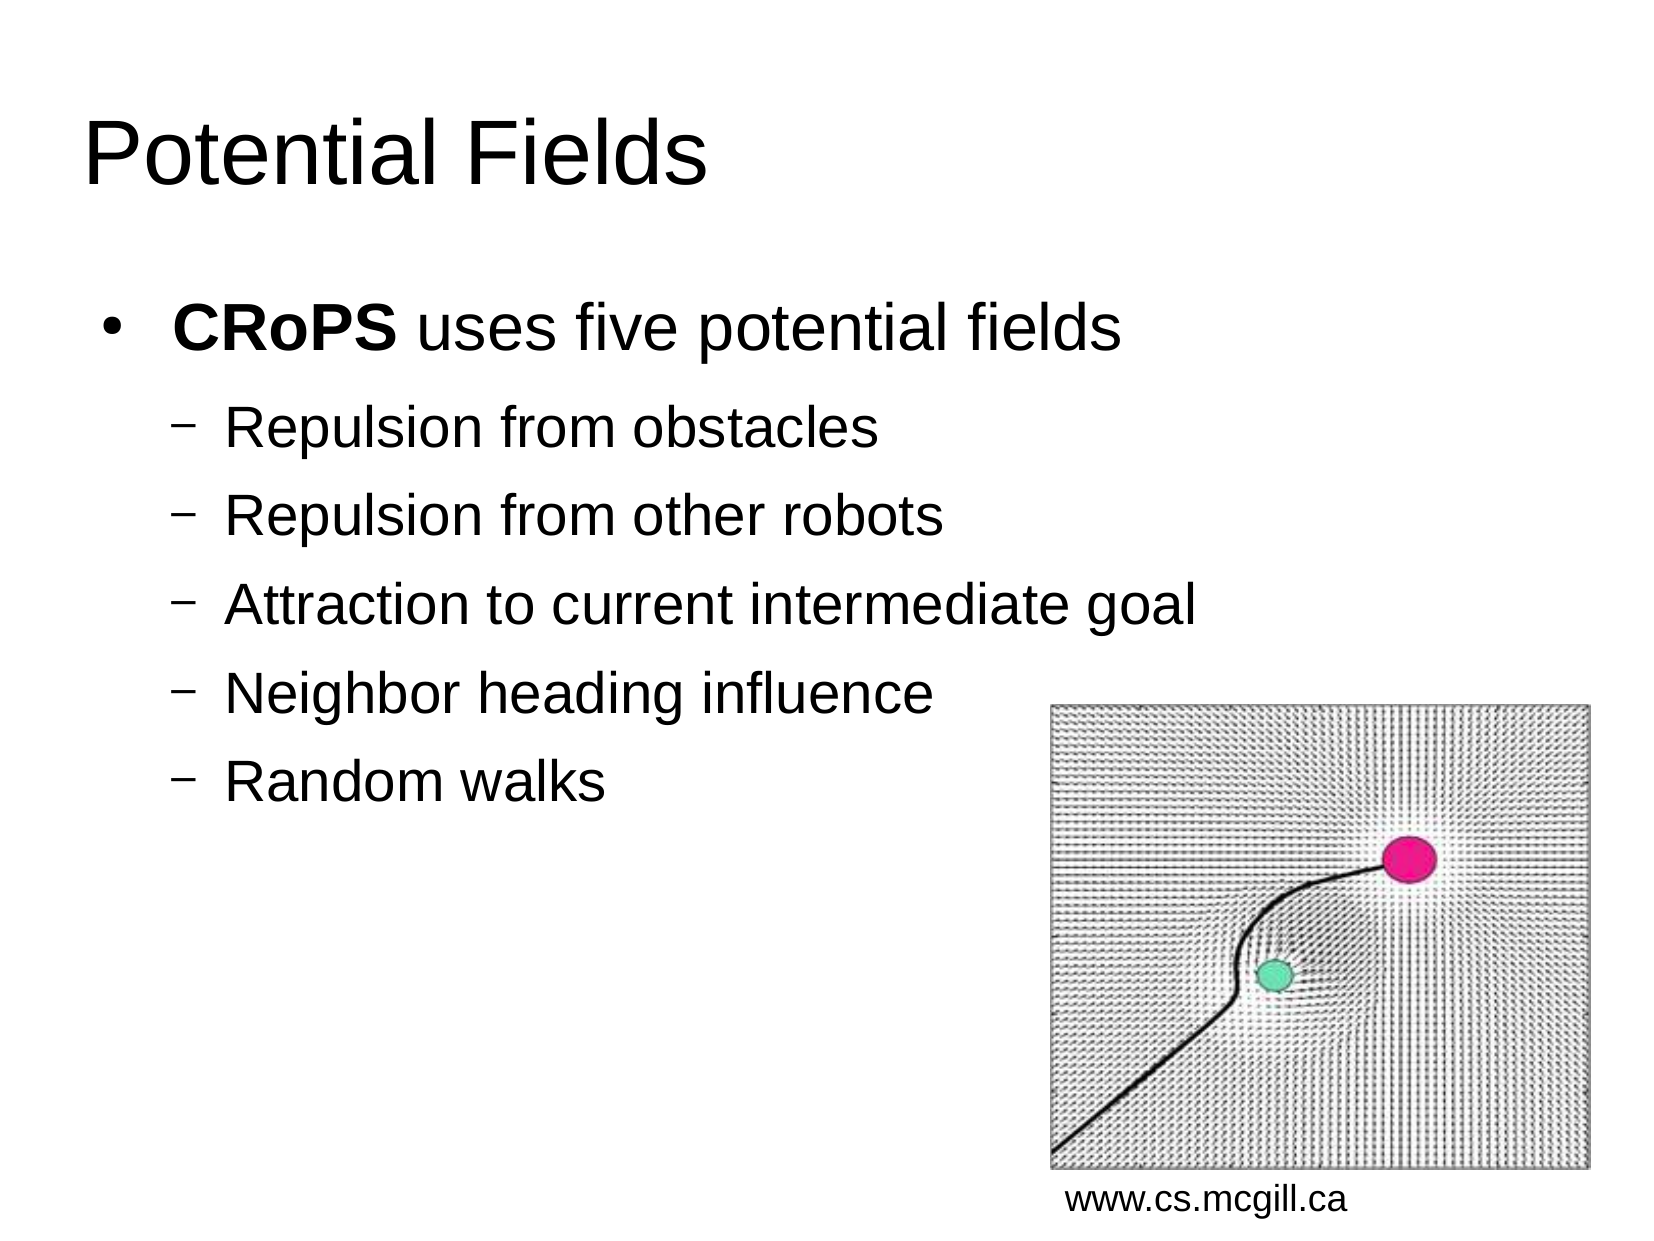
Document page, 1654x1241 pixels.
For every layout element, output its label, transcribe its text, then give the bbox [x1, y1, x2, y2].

title Potential Fields [82, 49, 1571, 257]
list CRoPS uses five potential fields Repulsion from obstacles Repulsion from other robots Attraction to current intermediate goal Neighbor heading influence Random walks [82, 290, 1571, 1010]
picture [1050, 704, 1591, 1170]
text_box www.cs.mcgill.ca [1050, 1170, 1591, 1227]
